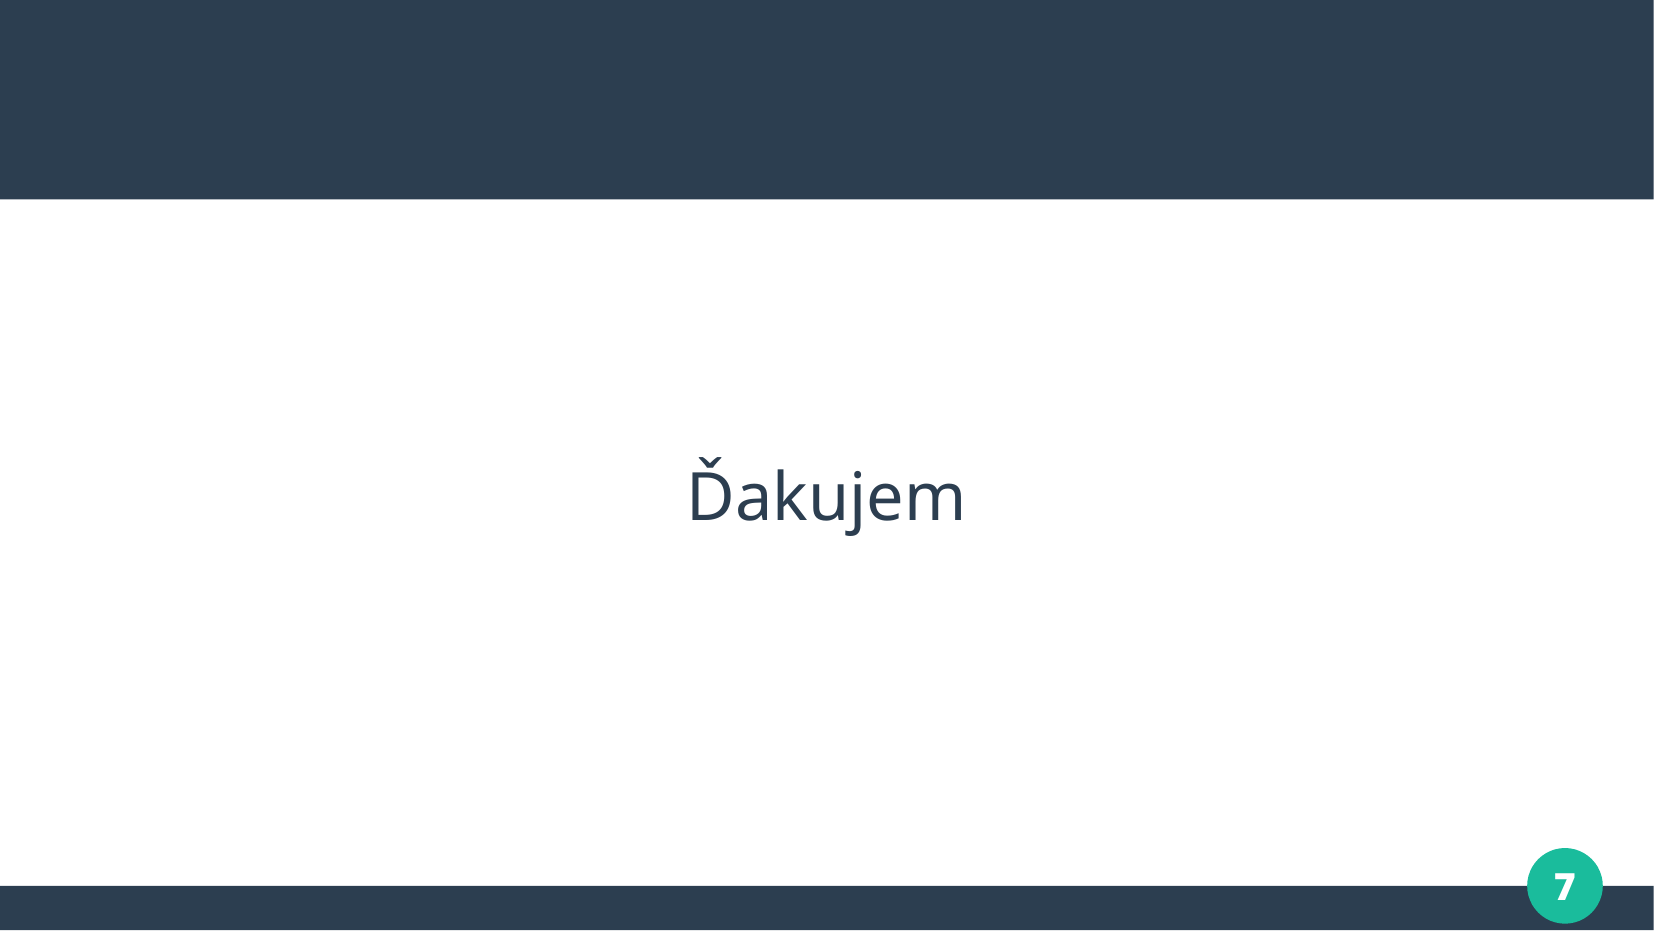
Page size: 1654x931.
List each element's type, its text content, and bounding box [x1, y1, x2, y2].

subtitle Ďakujem [59, 184, 1595, 805]
